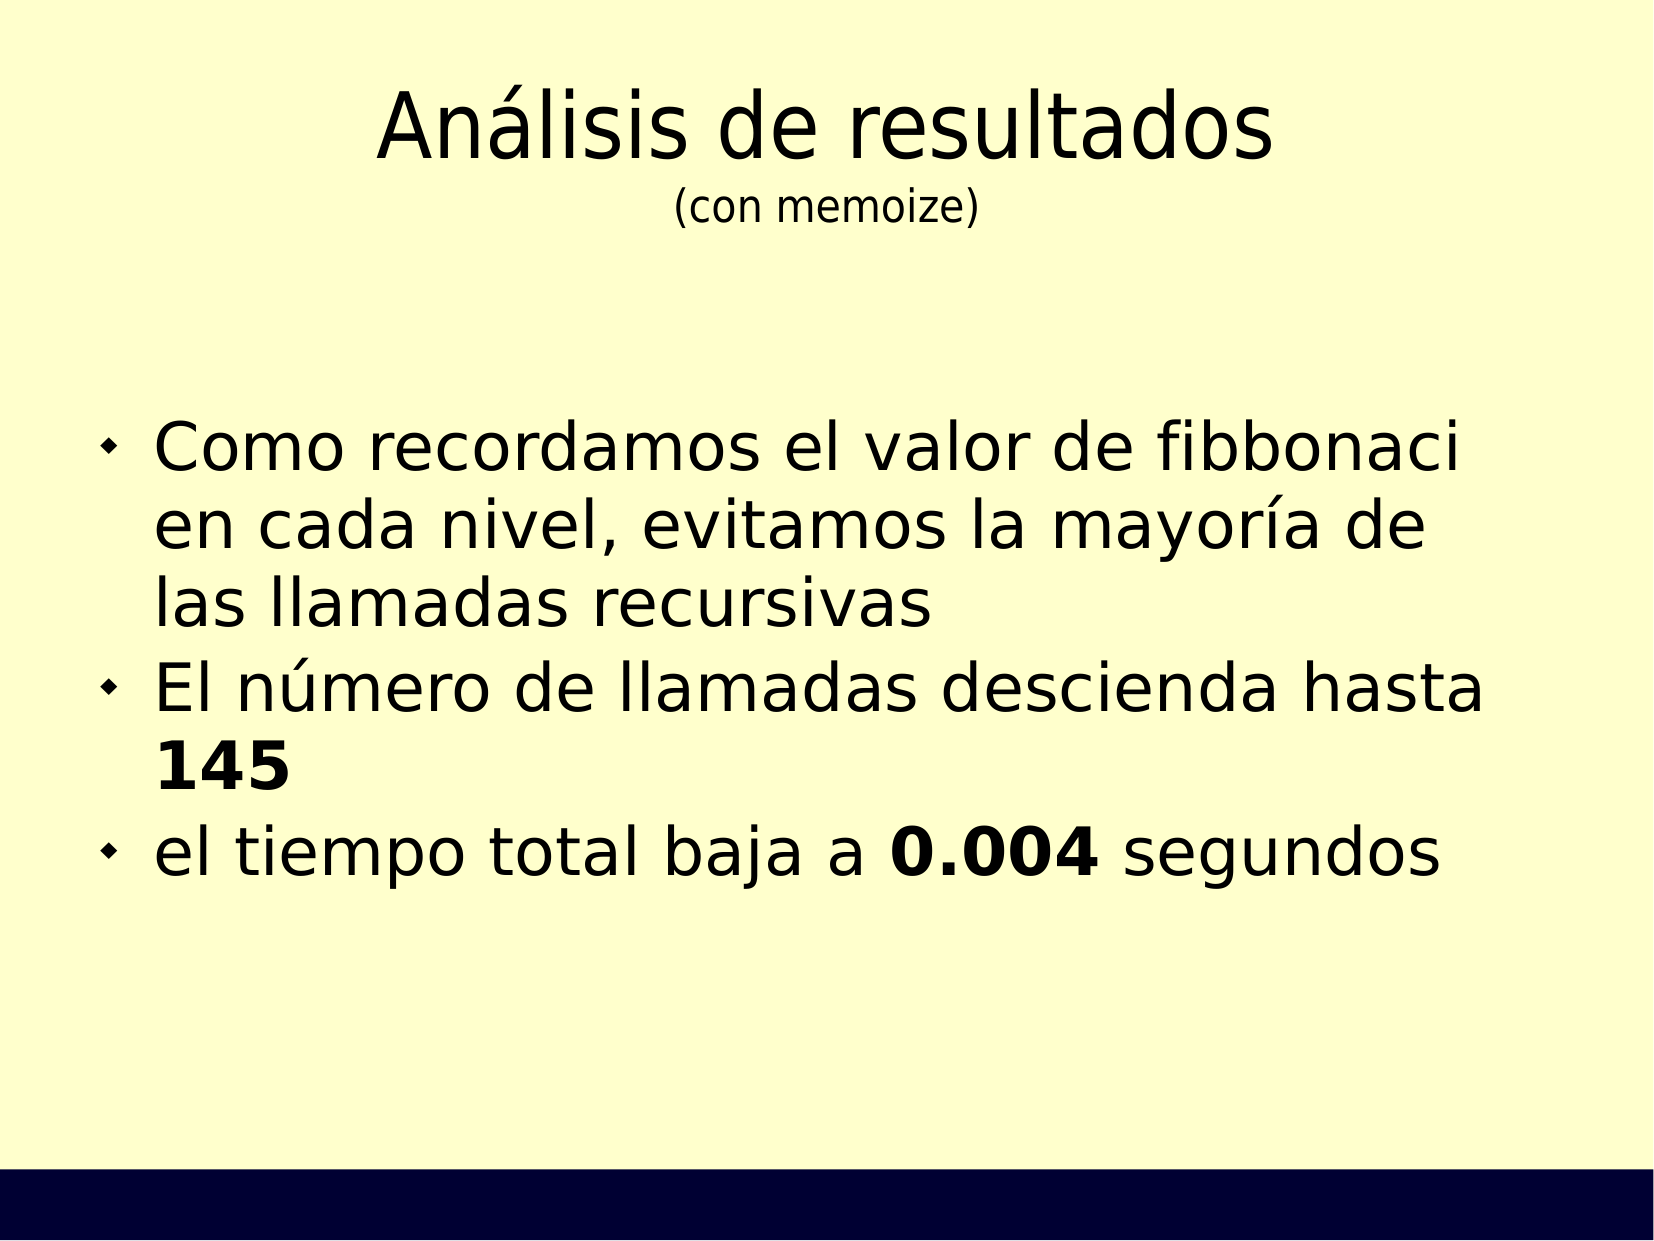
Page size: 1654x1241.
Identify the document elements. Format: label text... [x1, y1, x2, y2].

title Análisis de resultados (con memoize) [82, 49, 1571, 257]
list Como recordamos el valor de fibbonaci en cada nivel, evitamos la mayoría de las llamadas recursivas El número de llamadas descienda hasta 145 el tiempo total baja a 0.004 segundos [82, 290, 1538, 1010]
